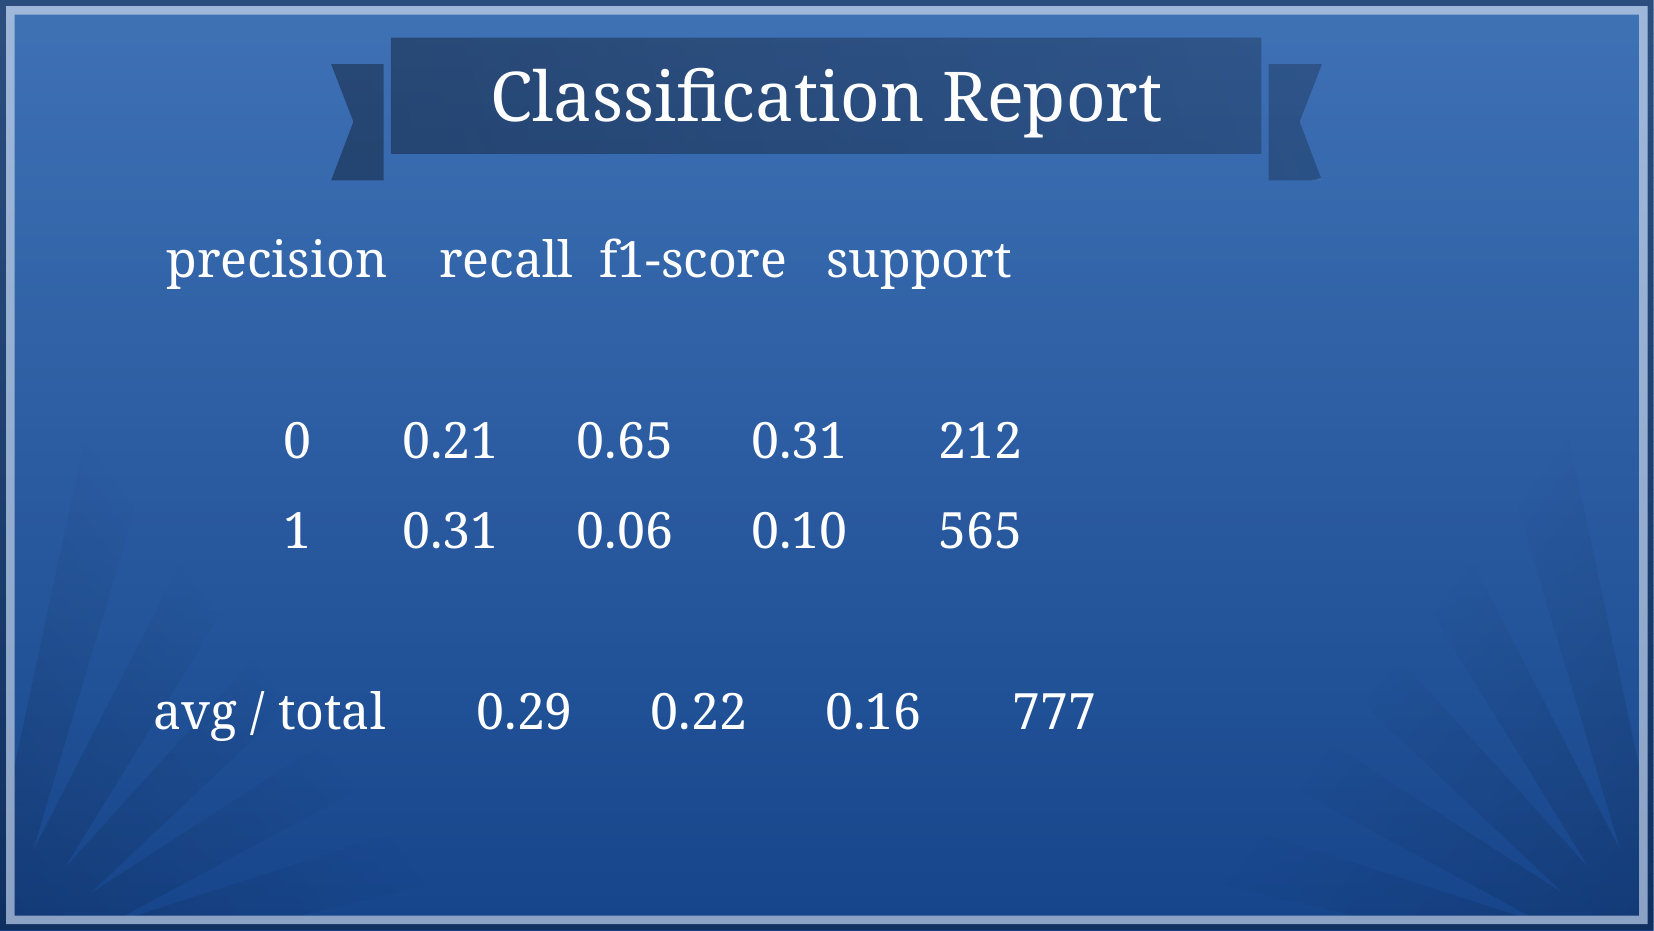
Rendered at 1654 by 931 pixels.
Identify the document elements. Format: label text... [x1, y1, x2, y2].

title Classification Report [389, 35, 1264, 154]
list precision recall f1-score support 0 0.21 0.65 0.31 212 1 0.31 0.06 0.10 565 avg / total 0.29 0.22 0.16 777 [82, 224, 1571, 848]
